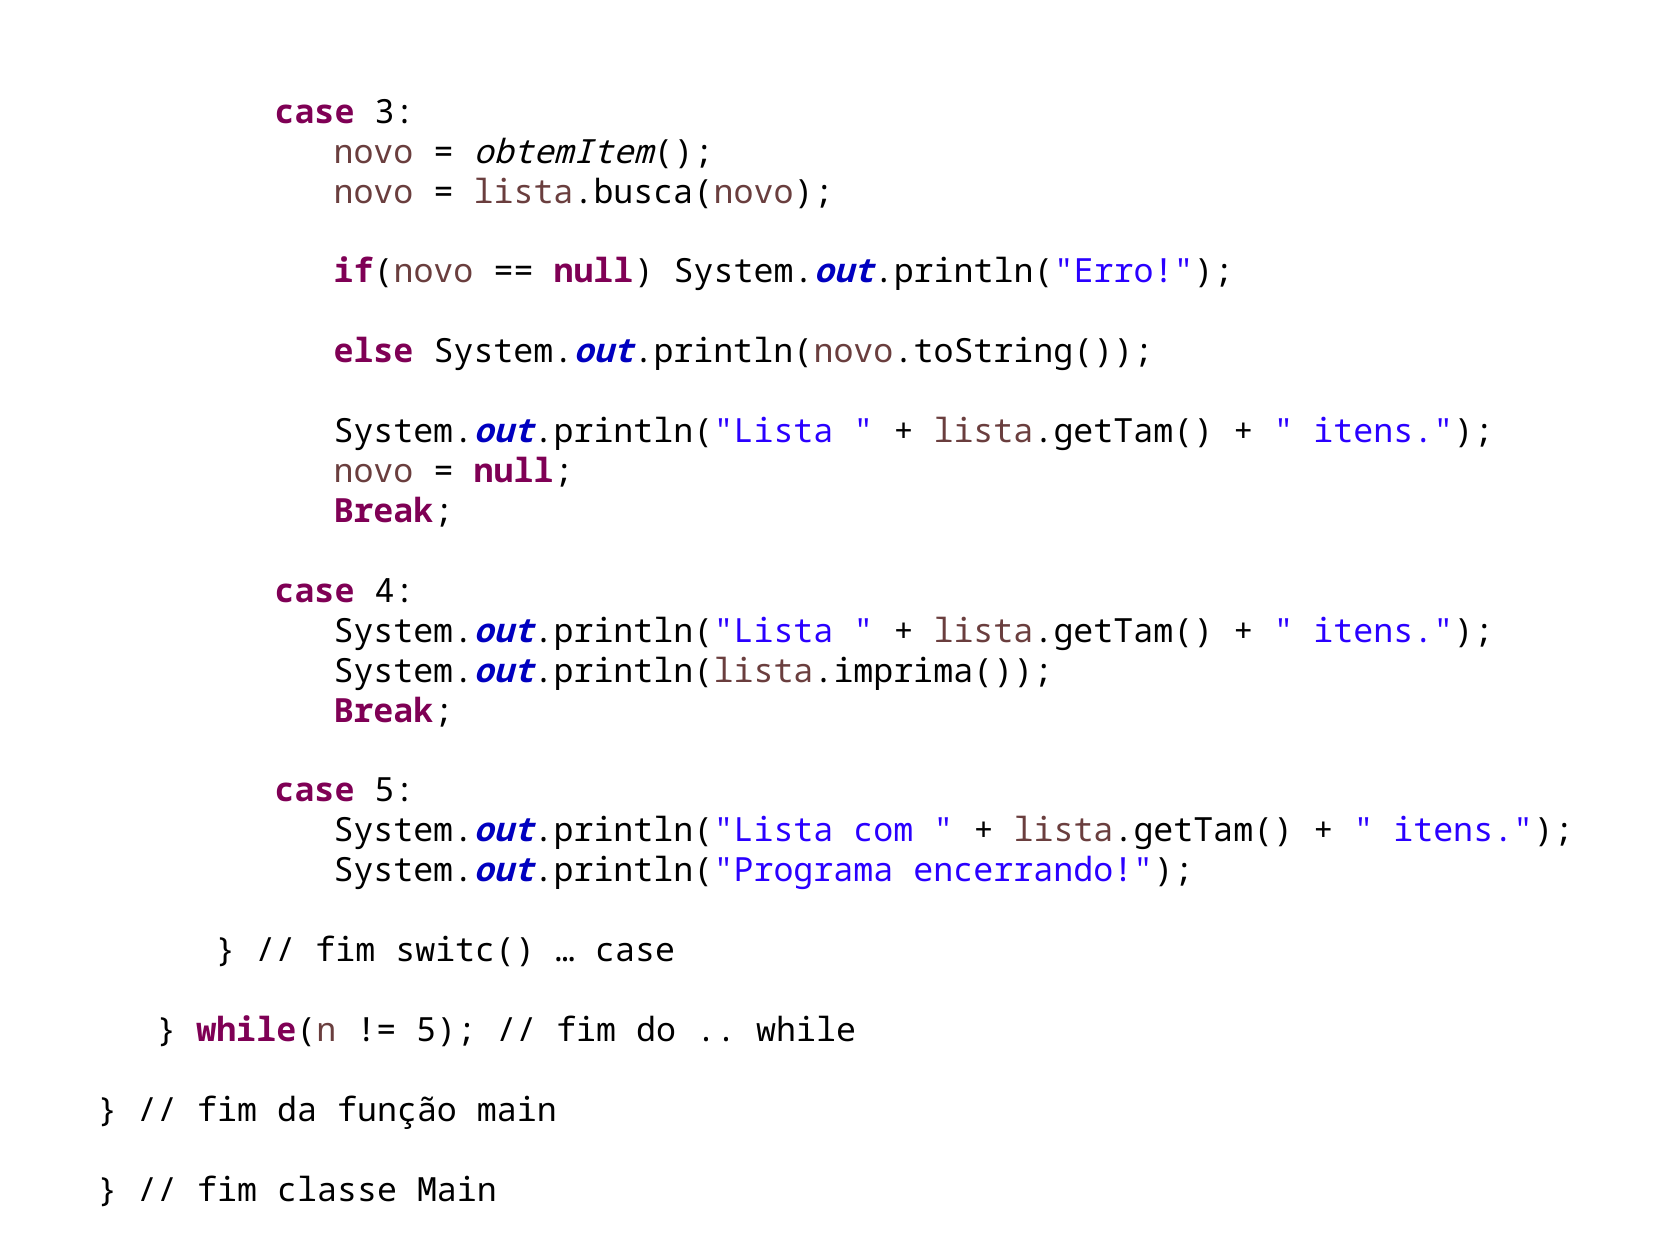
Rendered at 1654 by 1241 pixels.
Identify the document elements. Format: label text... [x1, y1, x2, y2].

text_box case 3: novo = obtemItem(); novo = lista.busca(novo); if(novo == null) System.out.println("Erro!"); else System.out.println(novo.toString()); System.out.println("Lista " + lista.getTam() + " itens."); novo = null; Break; case 4: System.out.println("Lista " + lista.getTam() + " itens."); System.out.println(lista.imprima()); Break; case 5: System.out.println("Lista com " + lista.getTam() + " itens."); System.out.println("Programa encerrando!"); } // fim switc() … case } while(n != 5); // fim do .. while } // fim da função main } // fim classe Main [24, 83, 1630, 1205]
